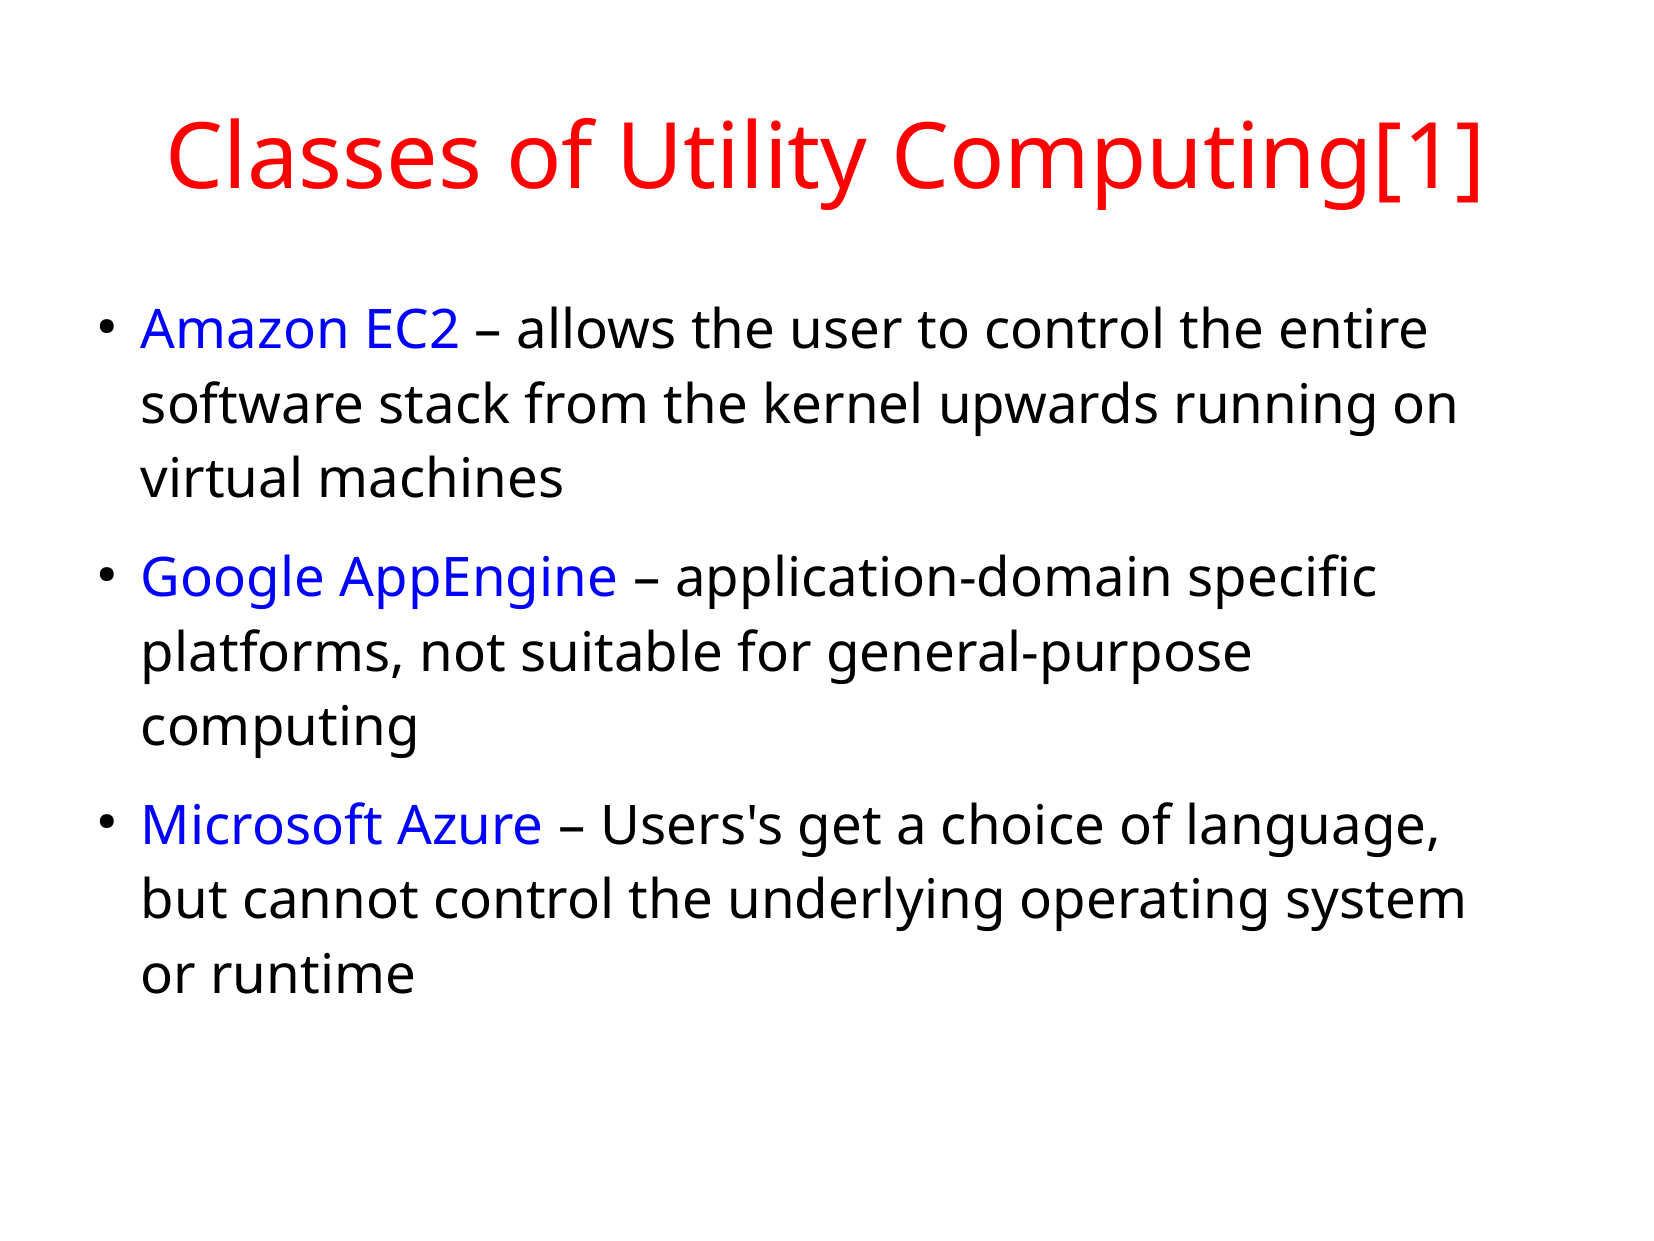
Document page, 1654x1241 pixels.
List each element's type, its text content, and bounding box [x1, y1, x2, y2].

list Amazon EC2 – allows the user to control the entire software stack from the kernel upwards running on virtual machines Google AppEngine – application-domain specific platforms, not suitable for general-purpose computing Microsoft Azure – Users's get a choice of language, but cannot control the underlying operating system or runtime [82, 290, 1538, 1010]
title Classes of Utility Computing[1] [82, 49, 1571, 257]
